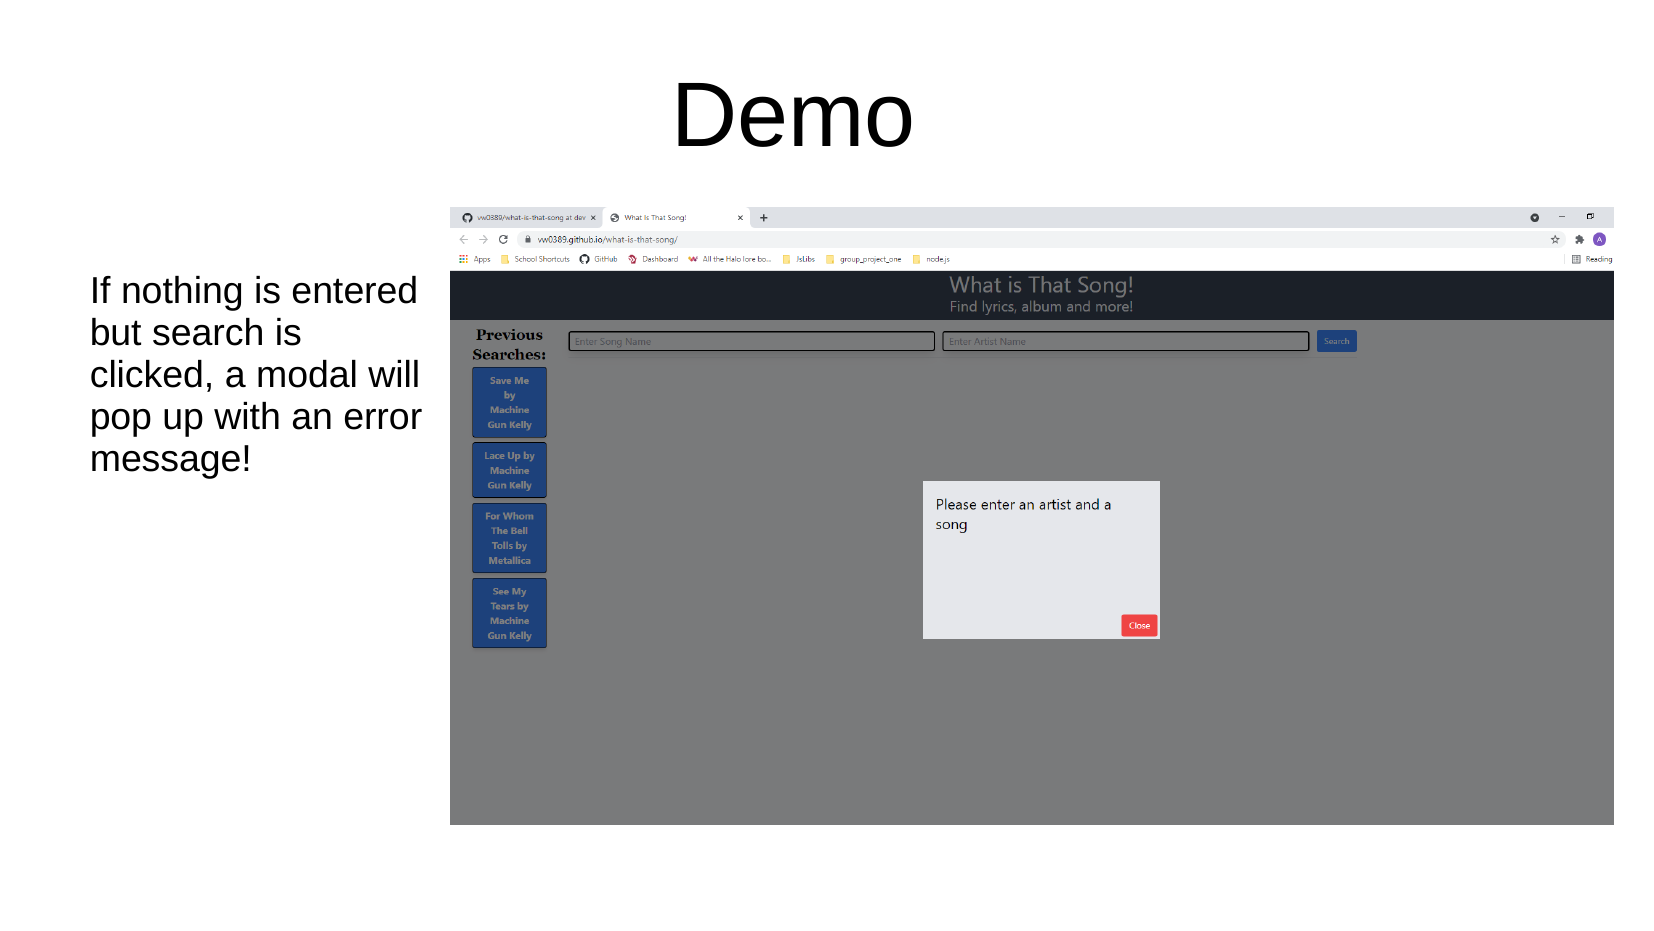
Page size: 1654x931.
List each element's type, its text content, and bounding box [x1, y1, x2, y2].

text_box If nothing is entered but search is clicked, a modal will pop up with an error message! [75, 262, 450, 488]
picture [450, 207, 1614, 826]
title Demo [49, 37, 1538, 193]
